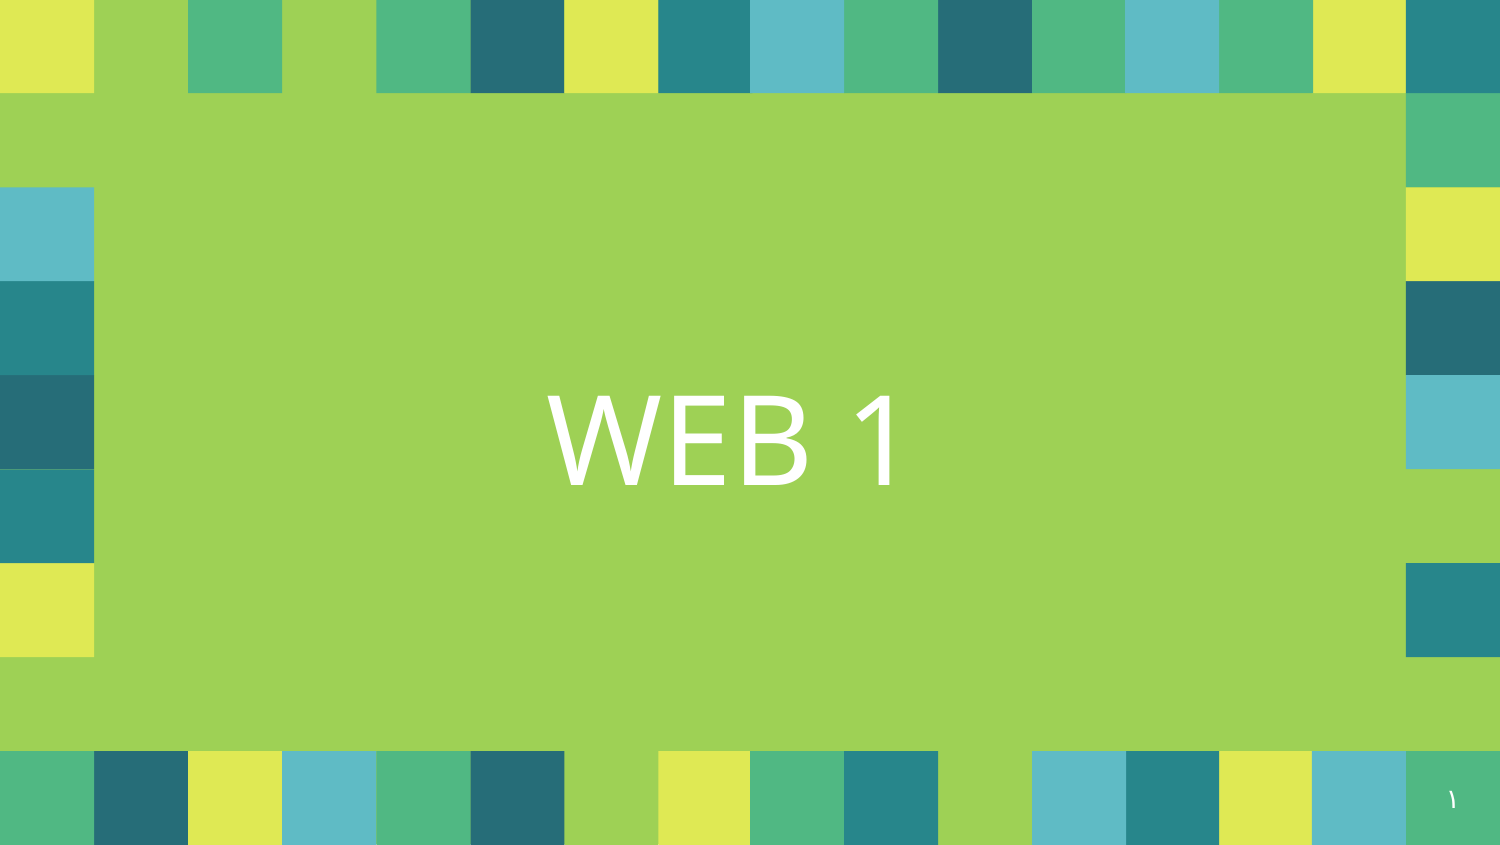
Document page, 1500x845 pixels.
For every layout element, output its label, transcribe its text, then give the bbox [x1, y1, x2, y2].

title WEB 1 [210, 334, 1254, 526]
slide_number ۱ [1405, 750, 1500, 845]
